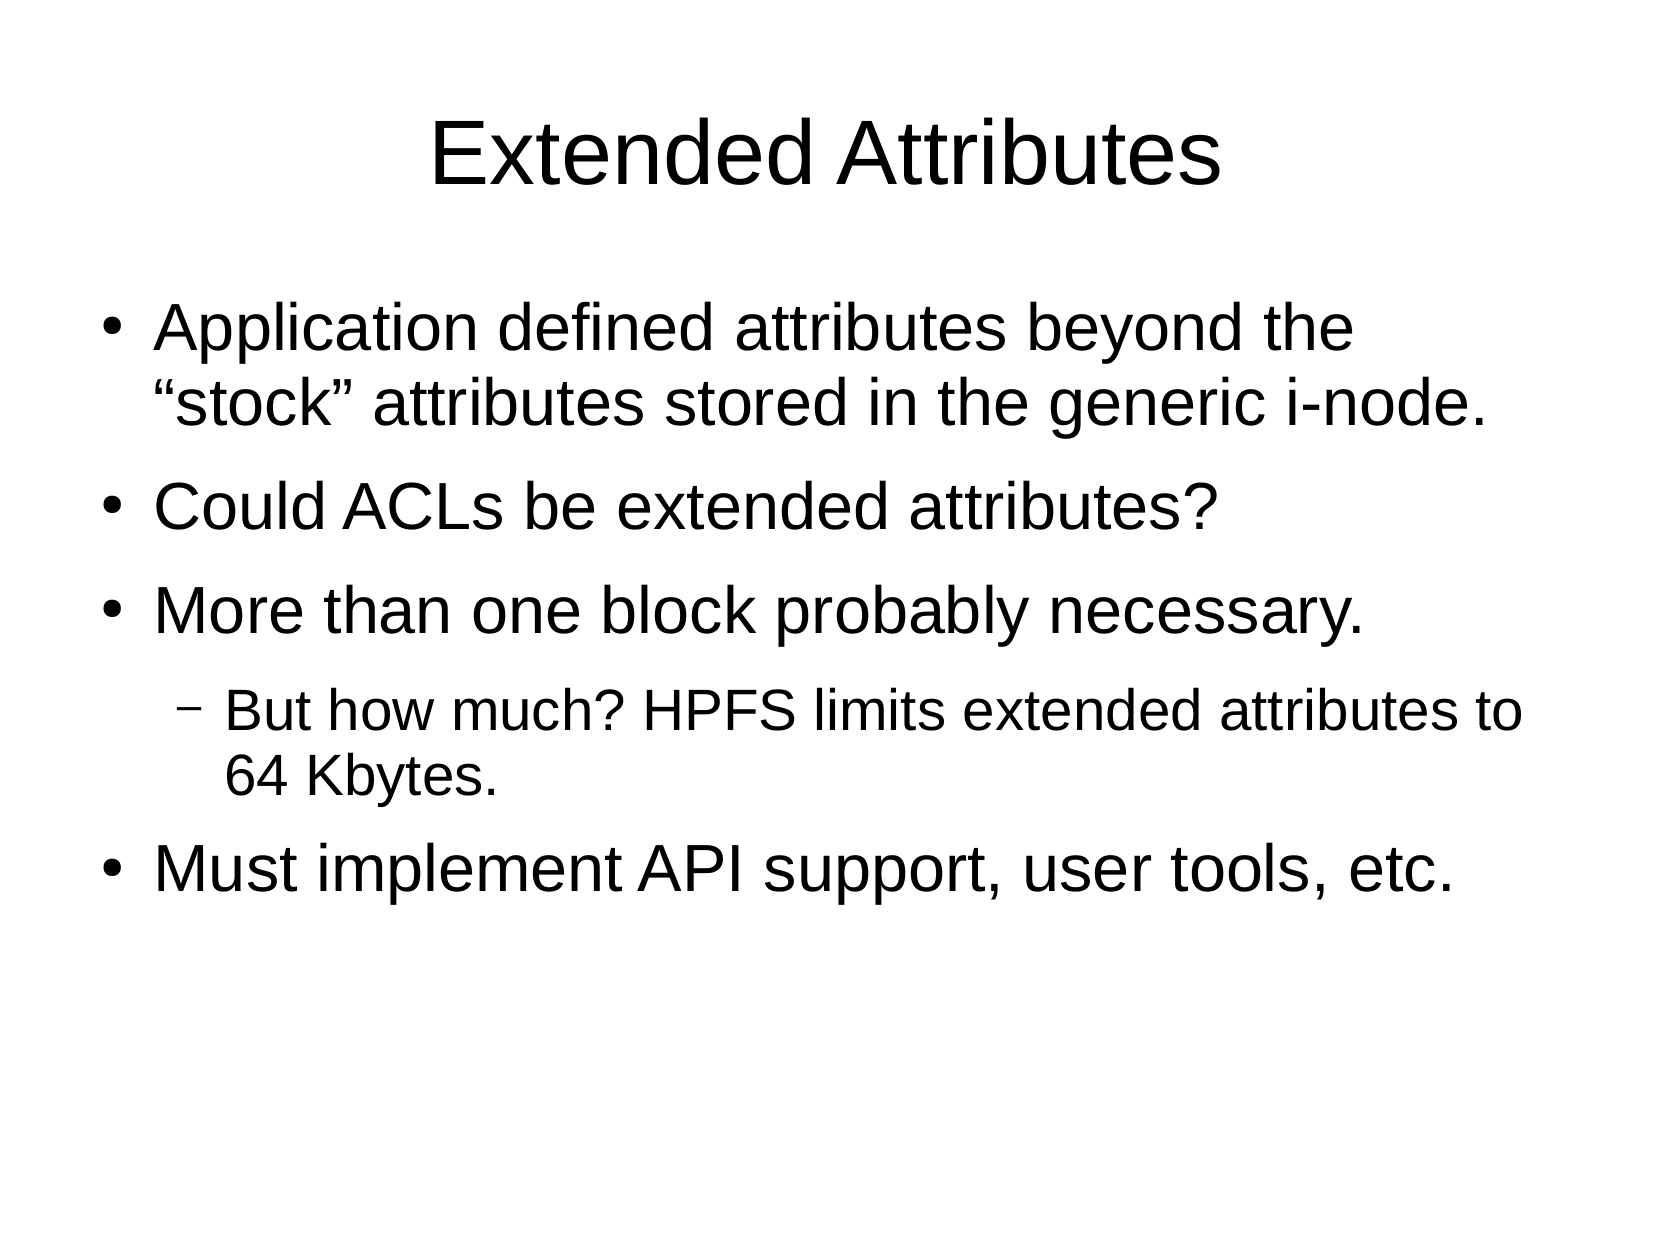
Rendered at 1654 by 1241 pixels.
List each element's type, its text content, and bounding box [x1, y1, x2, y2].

title Extended Attributes [82, 56, 1571, 250]
list Application defined attributes beyond the “stock” attributes stored in the generic i-node. Could ACLs be extended attributes? More than one block probably necessary. But how much? HPFS limits extended attributes to 64 Kbytes. Must implement API support, user tools, etc. [82, 290, 1571, 1094]
